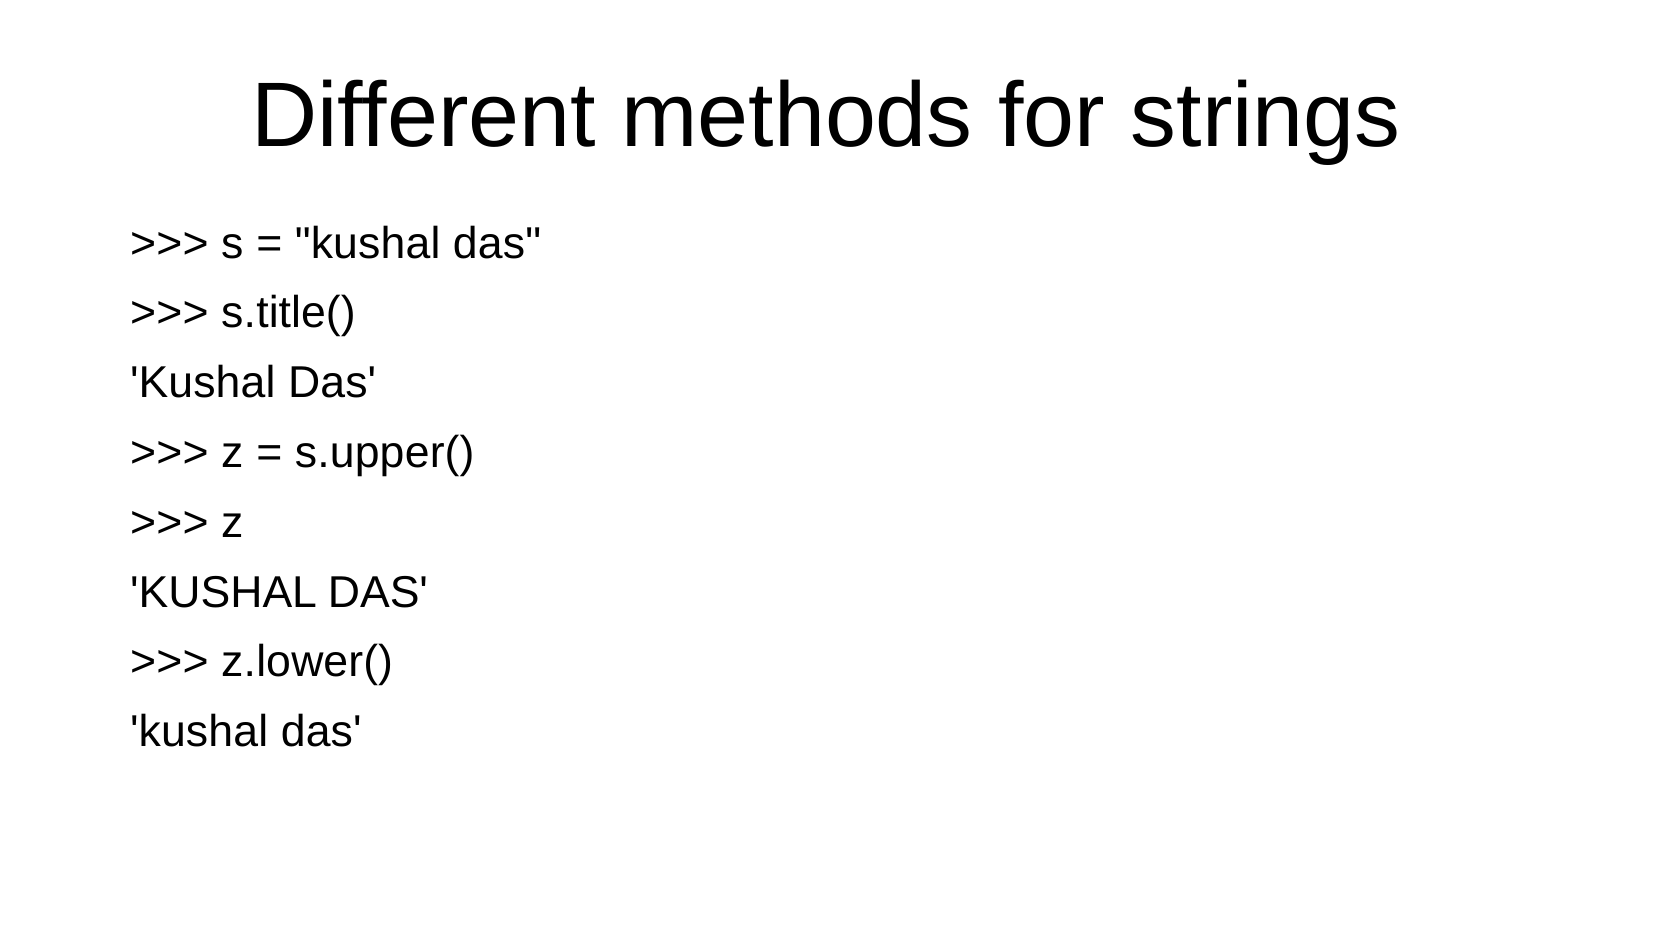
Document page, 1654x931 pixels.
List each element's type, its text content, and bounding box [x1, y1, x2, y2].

title Different methods for strings [82, 37, 1571, 193]
list >>> s = "kushal das" >>> s.title() 'Kushal Das' >>> z = s.upper() >>> z 'KUSHAL DAS' >>> z.lower() 'kushal das' [82, 217, 1571, 758]
